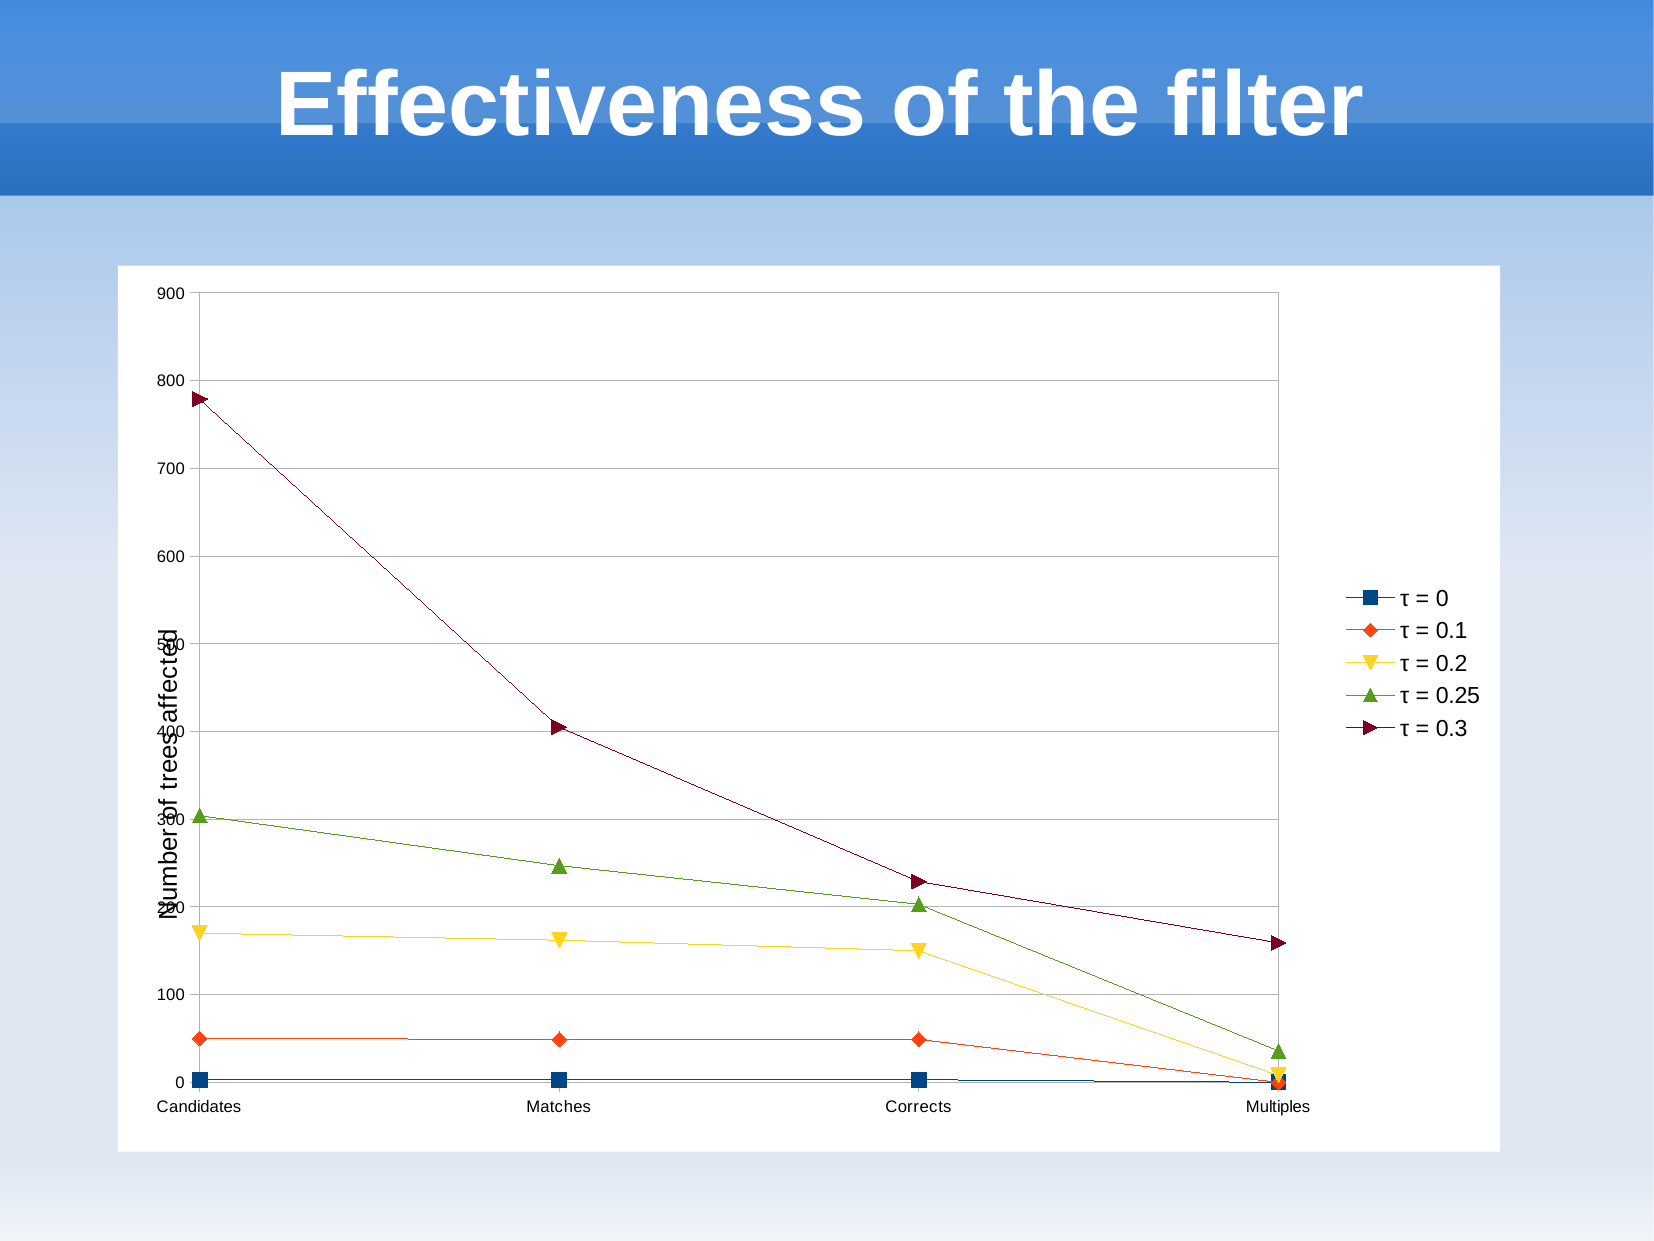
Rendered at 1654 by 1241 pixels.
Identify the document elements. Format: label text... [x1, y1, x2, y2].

chart [117, 265, 1501, 1152]
title Effectiveness of the filter [76, 7, 1565, 200]
picture [0, 0, 1654, 1241]
